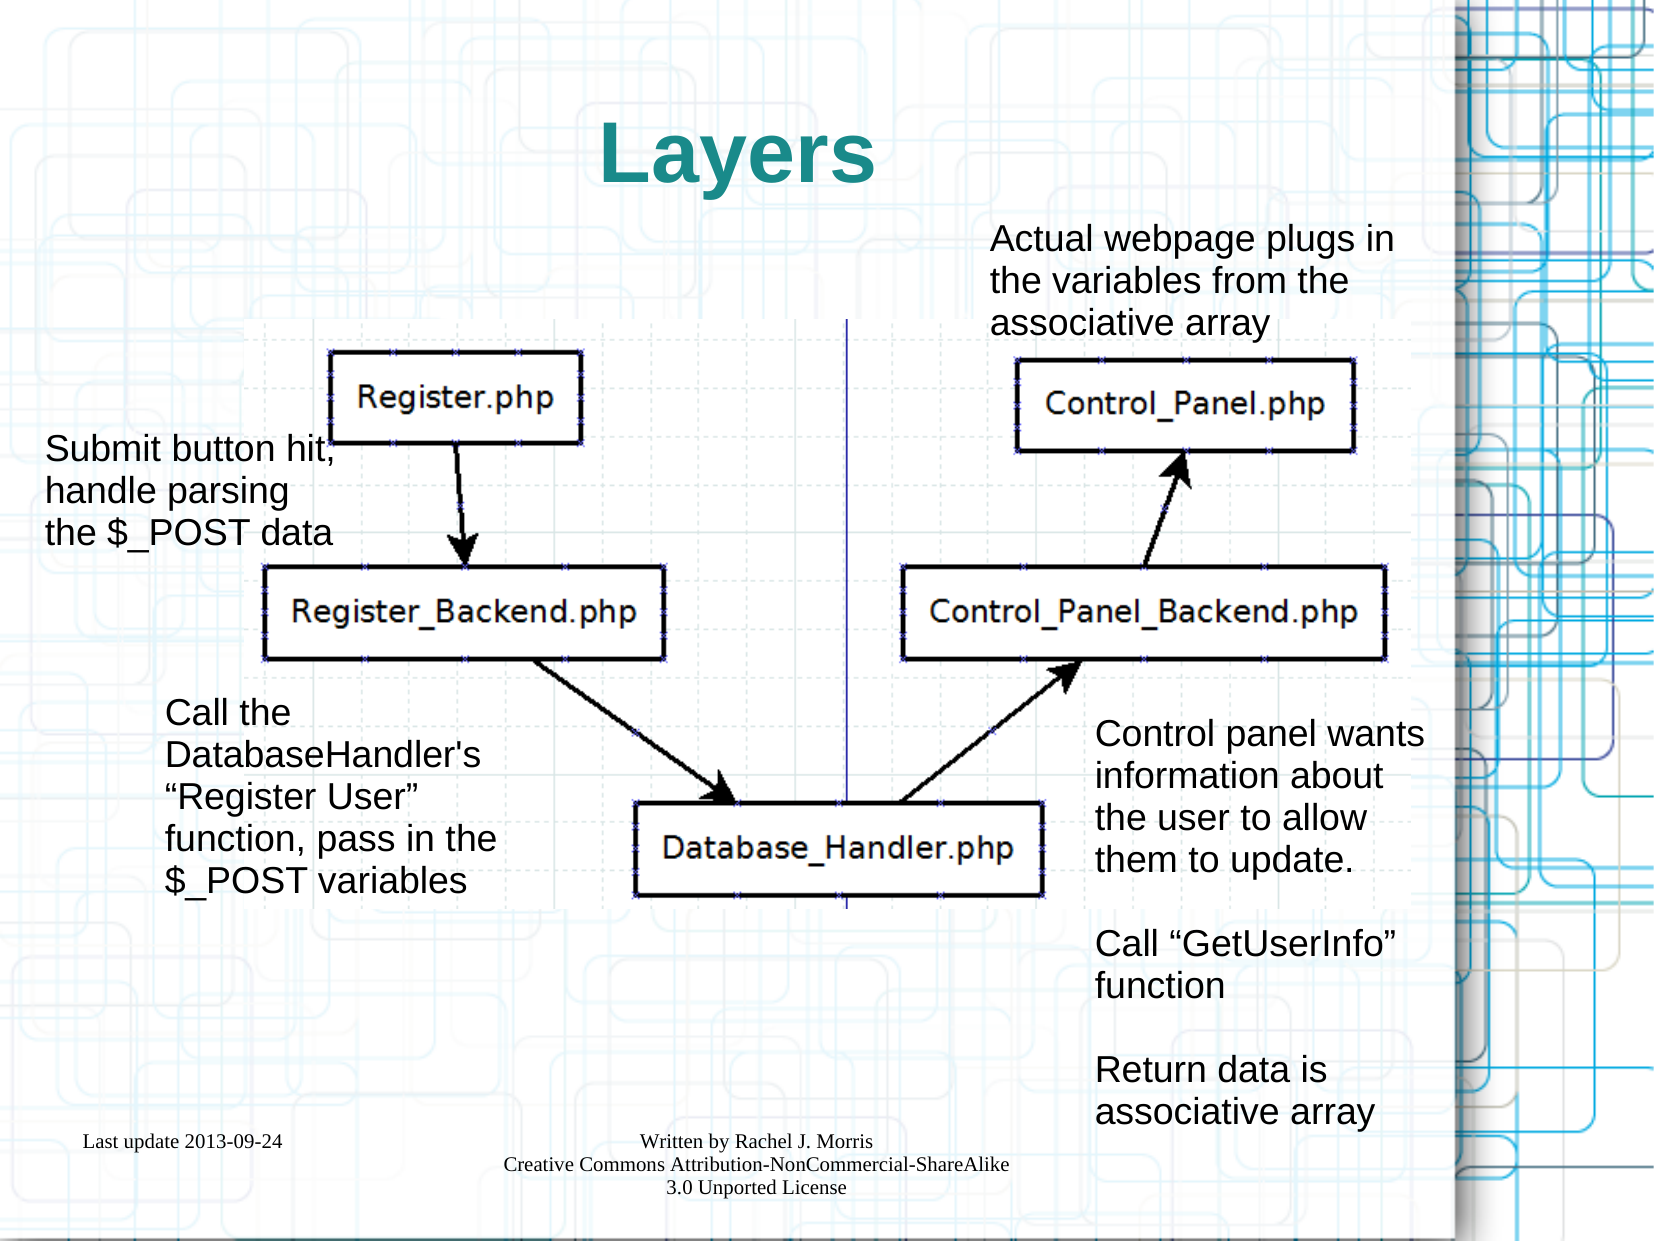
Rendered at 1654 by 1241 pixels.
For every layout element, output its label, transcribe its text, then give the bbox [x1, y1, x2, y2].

text_box Submit button hit, handle parsing the $_POST data [30, 420, 361, 561]
picture [0, 0, 1654, 1241]
text_box Actual webpage plugs in the variables from the associative array [975, 210, 1456, 351]
text_box Control panel wants information about the user to allow them to update. Call “GetUserInfo” function Return data is associative array [1080, 705, 1456, 1140]
title Layers [59, 49, 1418, 257]
text_box Call the DatabaseHandler's “Register User” function, pass in the $_POST variables [150, 684, 571, 909]
